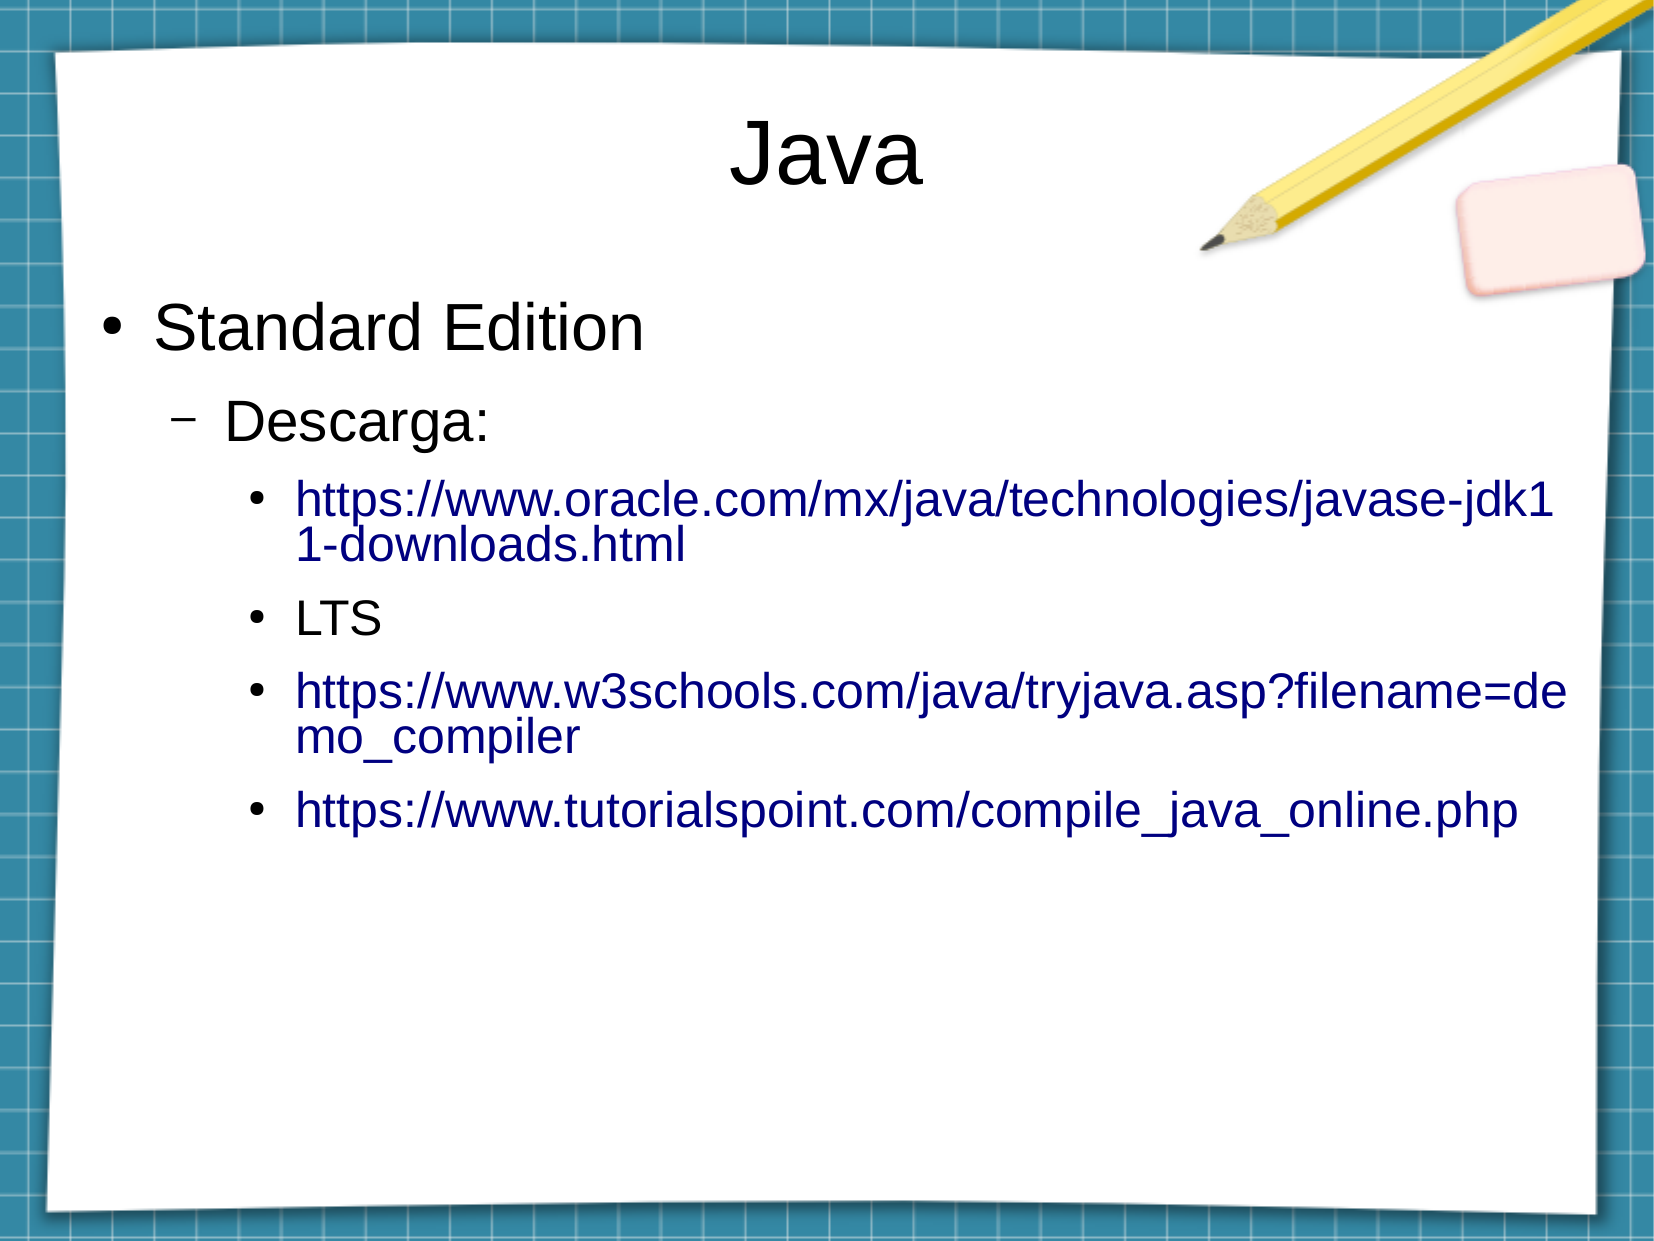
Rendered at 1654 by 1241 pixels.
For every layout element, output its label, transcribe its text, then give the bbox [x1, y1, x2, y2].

title Java [82, 49, 1571, 257]
list Standard Edition Descarga: https://www.oracle.com/mx/java/technologies/javase-jdk11-downloads.html LTS https://www.w3schools.com/java/tryjava.asp?filename=demo_compiler https://www.tutorialspoint.com/compile_java_online.php [82, 290, 1571, 1010]
picture [0, 0, 1654, 1241]
